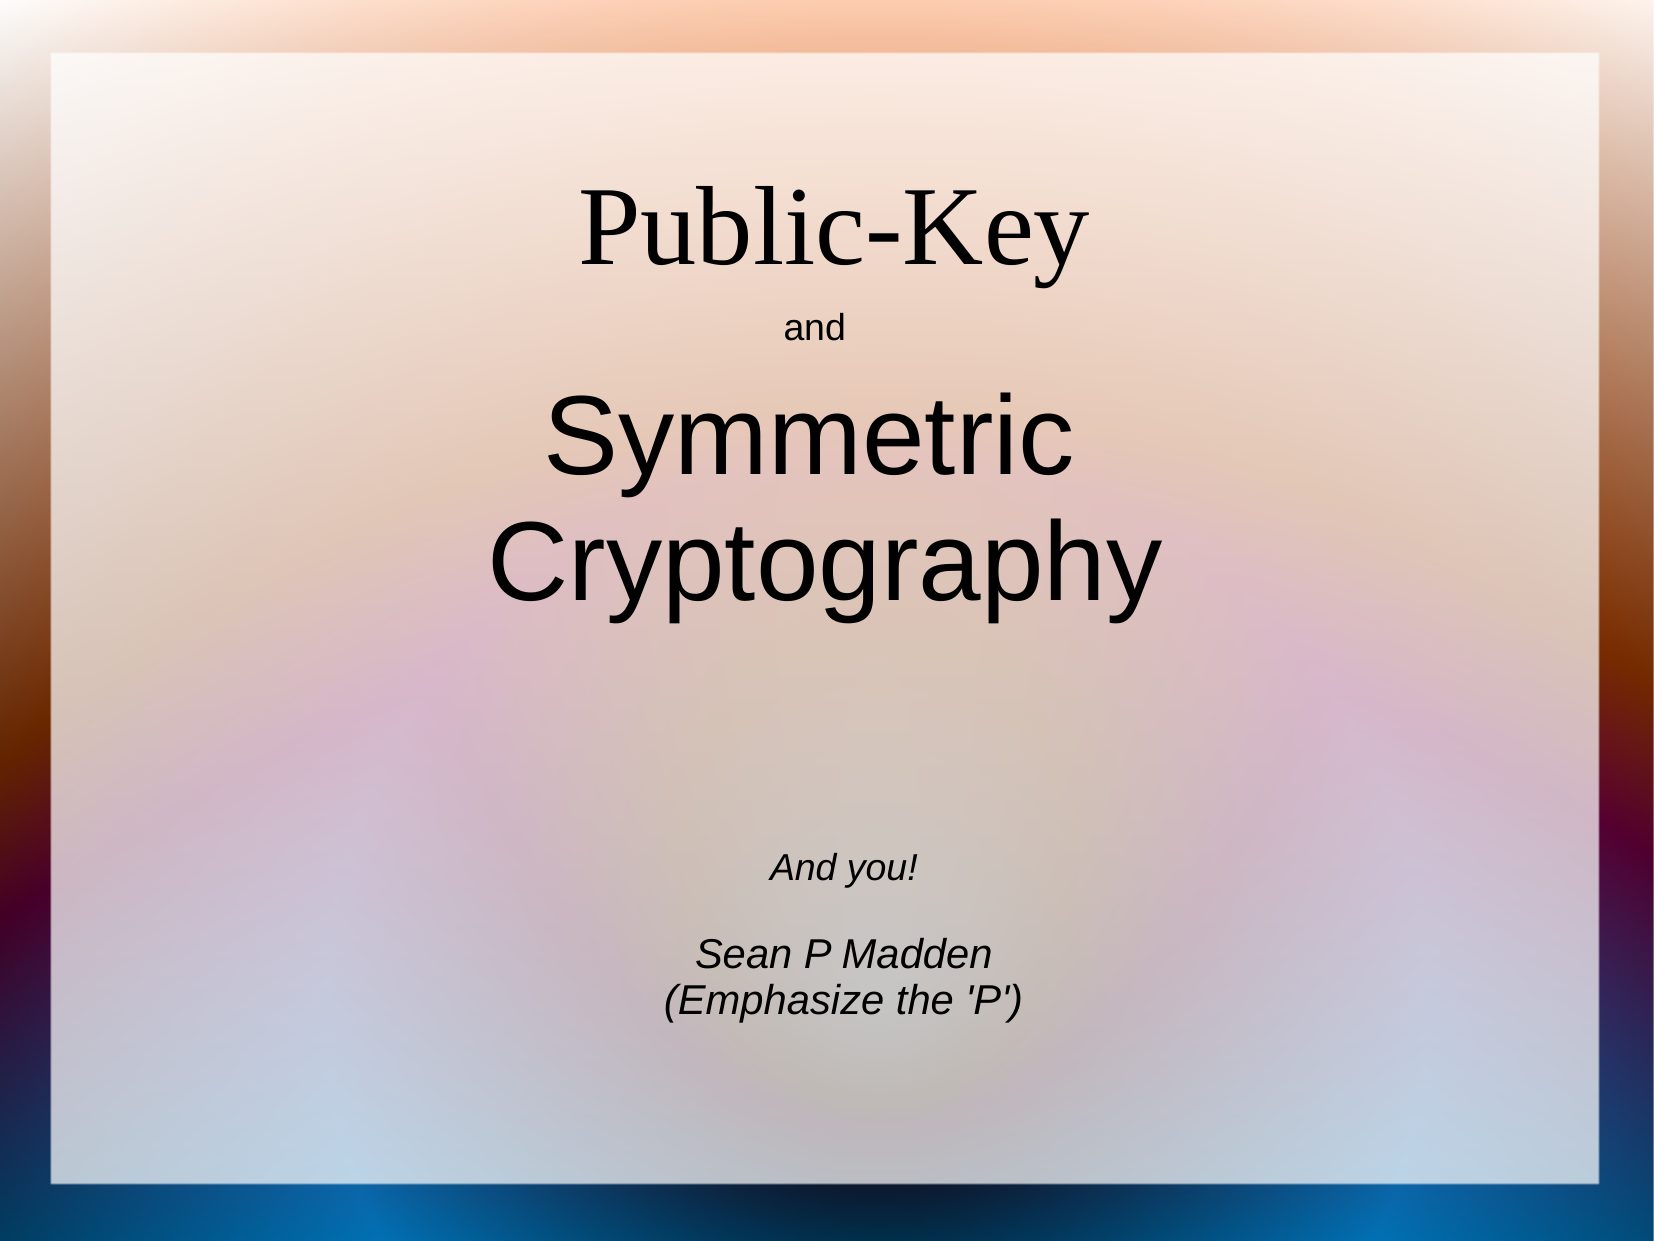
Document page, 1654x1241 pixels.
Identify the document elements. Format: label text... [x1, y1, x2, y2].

text_box and [768, 299, 882, 357]
text_box Symmetric Cryptography [56, 365, 1594, 632]
text_box And you! Sean P Madden (Emphasize the 'P') [337, 839, 1351, 1032]
picture [0, 0, 1654, 1241]
subtitle Public-Key [56, 112, 1613, 341]
